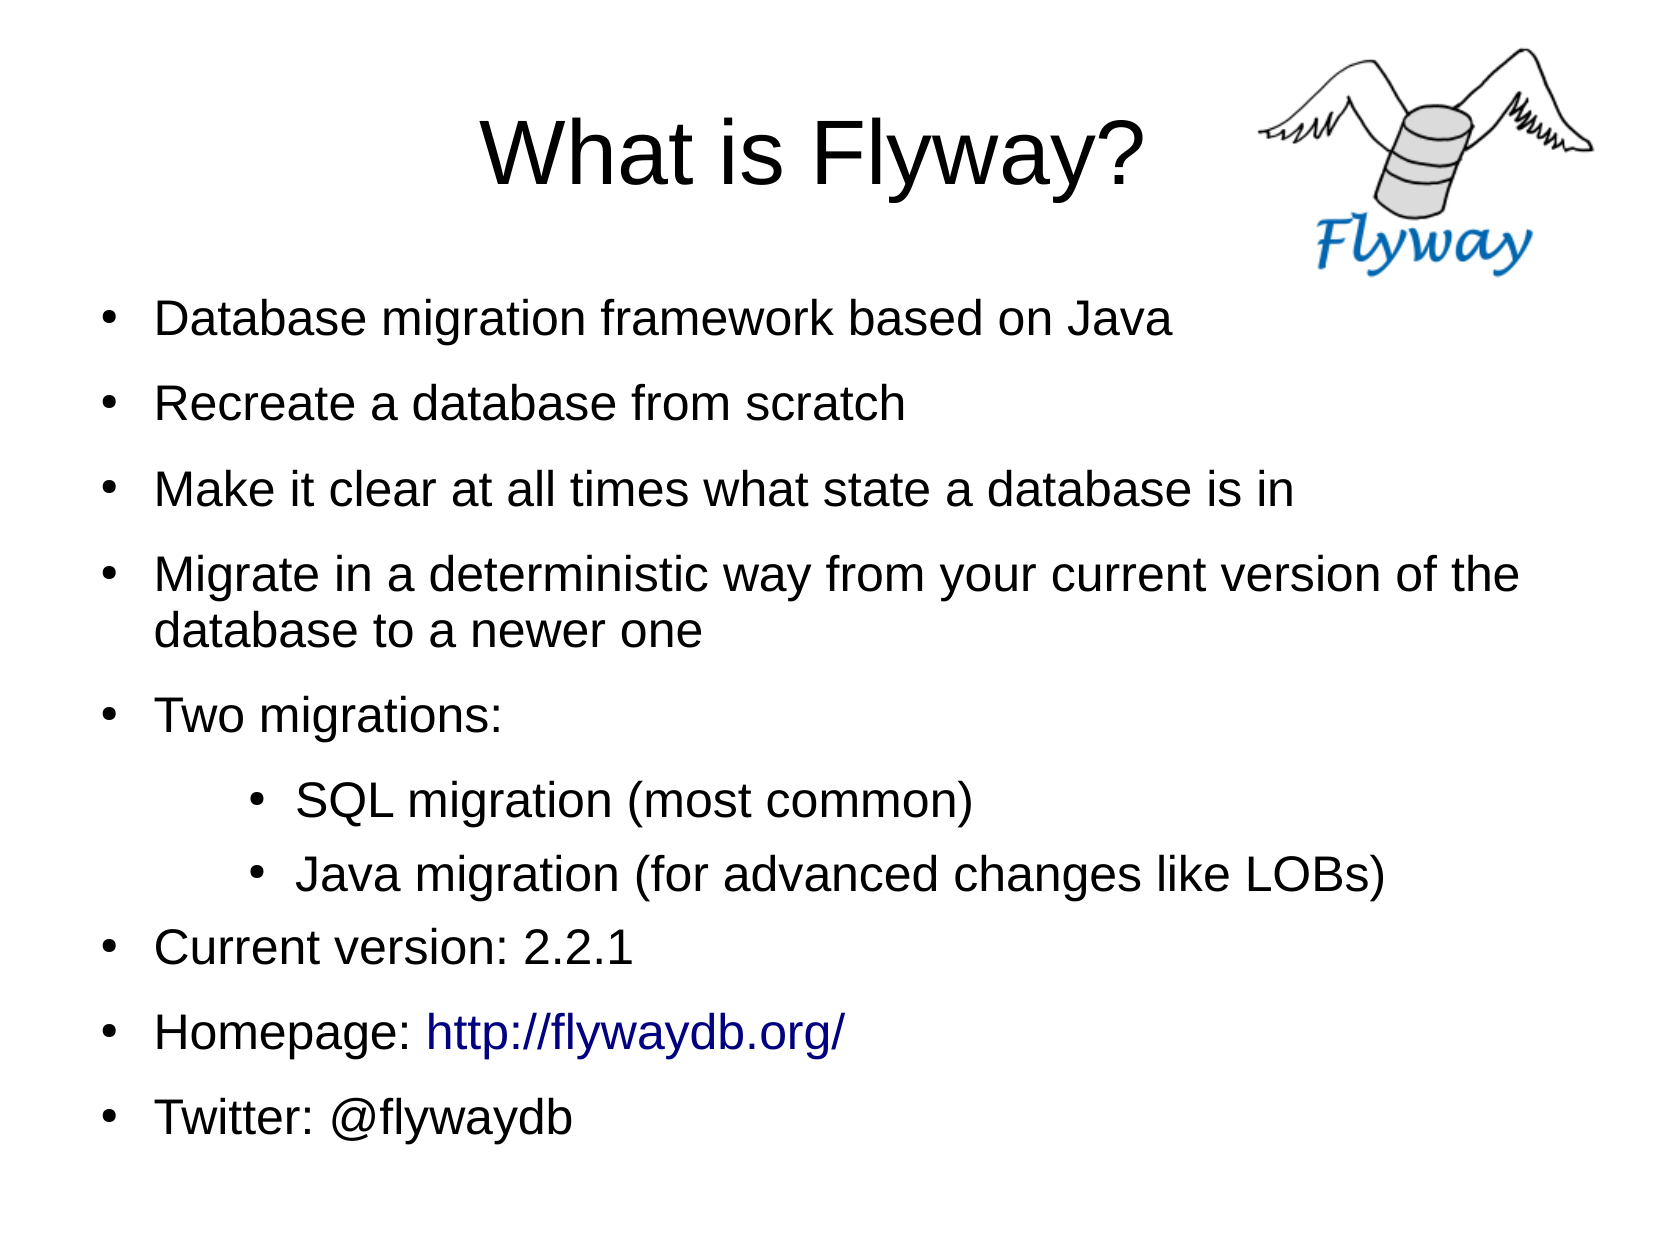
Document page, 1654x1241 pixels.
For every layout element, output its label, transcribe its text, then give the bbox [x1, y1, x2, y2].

list Database migration framework based on Java Recreate a database from scratch Make it clear at all times what state a database is in Migrate in a deterministic way from your current version of the database to a newer one Two migrations: SQL migration (most common) Java migration (for advanced changes like LOBs) Current version: 2.2.1 Homepage: http://flywaydb.org/ Twitter: @flywaydb [82, 290, 1571, 1193]
title What is Flyway? [82, 49, 1257, 257]
picture [1257, 43, 1596, 279]
